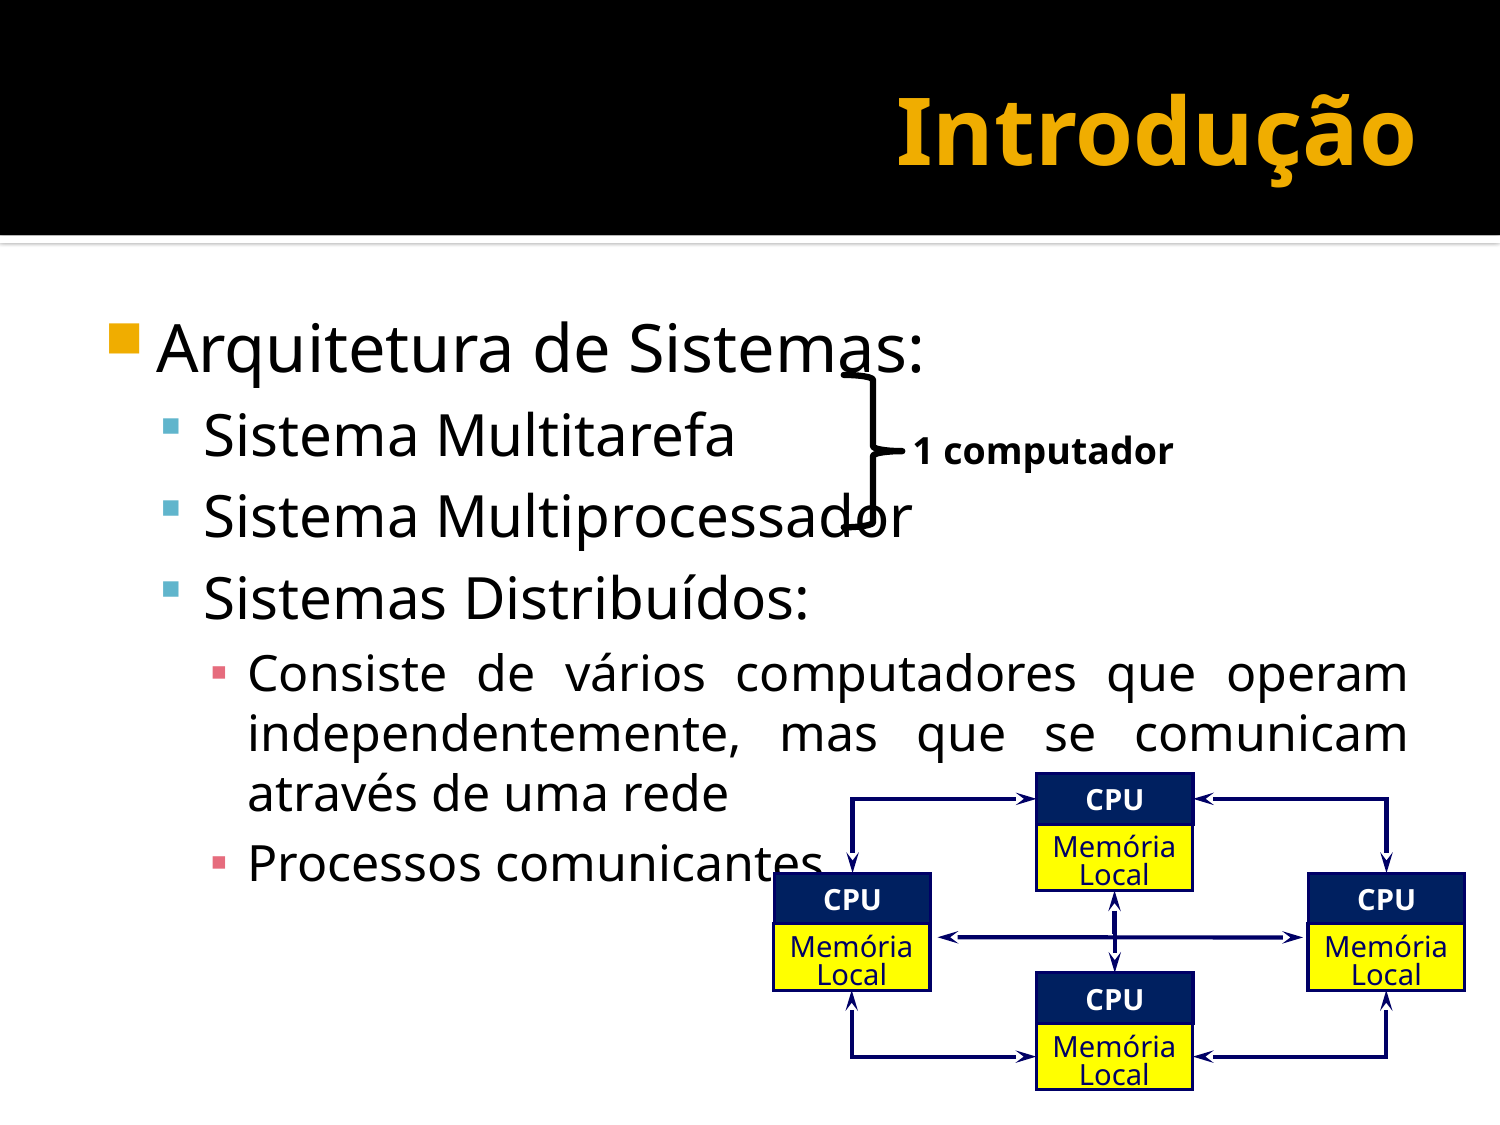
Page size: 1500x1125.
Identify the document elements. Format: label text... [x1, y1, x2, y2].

list Arquitetura de Sistemas: Sistema Multitarefa Sistema Multiprocessador Sistemas Distribuídos: Consiste de vários computadores que operam independentemente, mas que se comunicam através de uma rede Processos comunicantes [75, 291, 1425, 1050]
title Introdução [75, 25, 1425, 231]
text_box Memória Local [773, 923, 930, 991]
text_box CPU [774, 873, 931, 924]
text_box CPU [1308, 873, 1465, 923]
text_box 1 computador [897, 419, 1189, 480]
text_box Memória Local [1036, 824, 1193, 891]
text_box CPU [1036, 773, 1194, 825]
text_box CPU [1036, 972, 1194, 1024]
text_box Memória Local [1307, 923, 1465, 991]
text_box Memória Local [1036, 1023, 1193, 1090]
